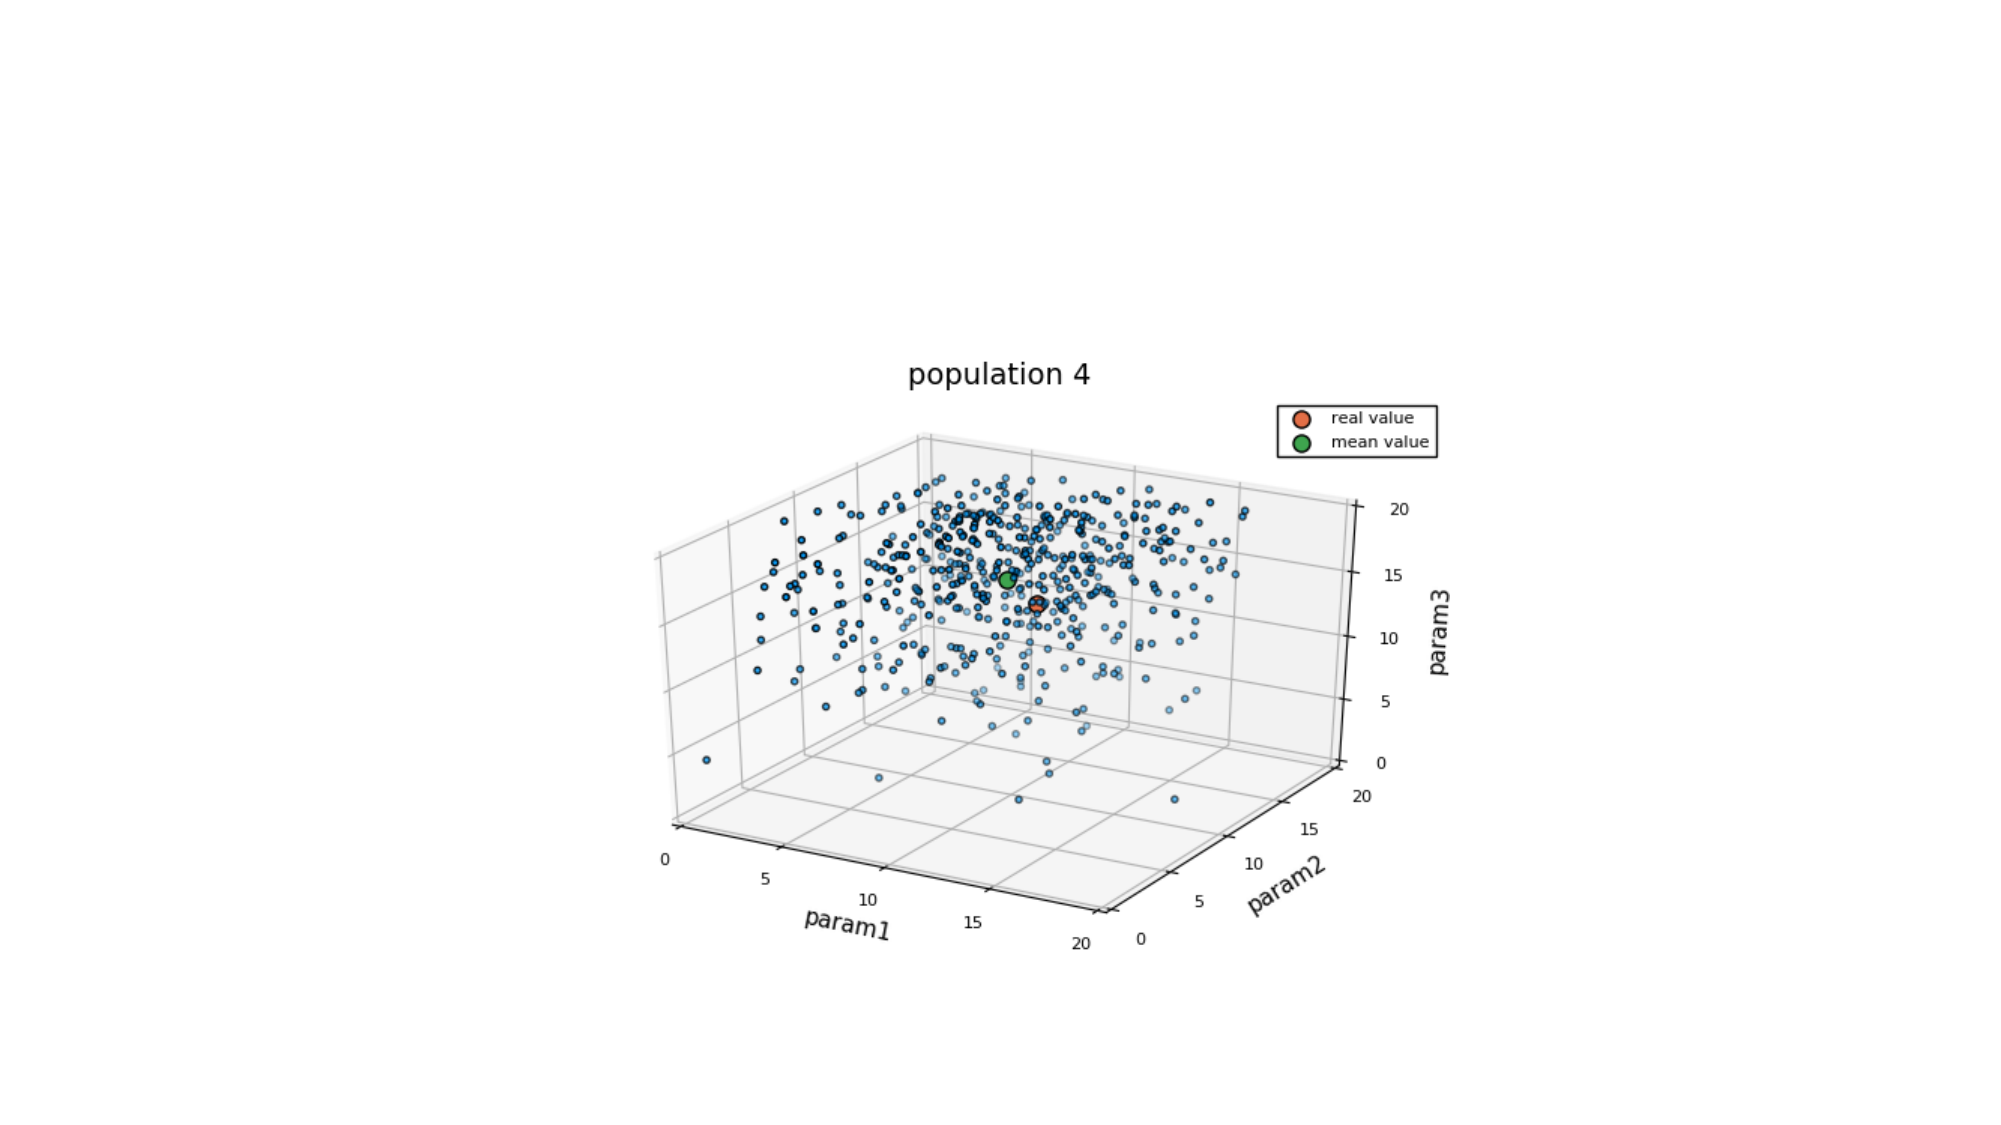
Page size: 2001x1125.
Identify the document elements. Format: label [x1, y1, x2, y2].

picture [549, 356, 1450, 957]
